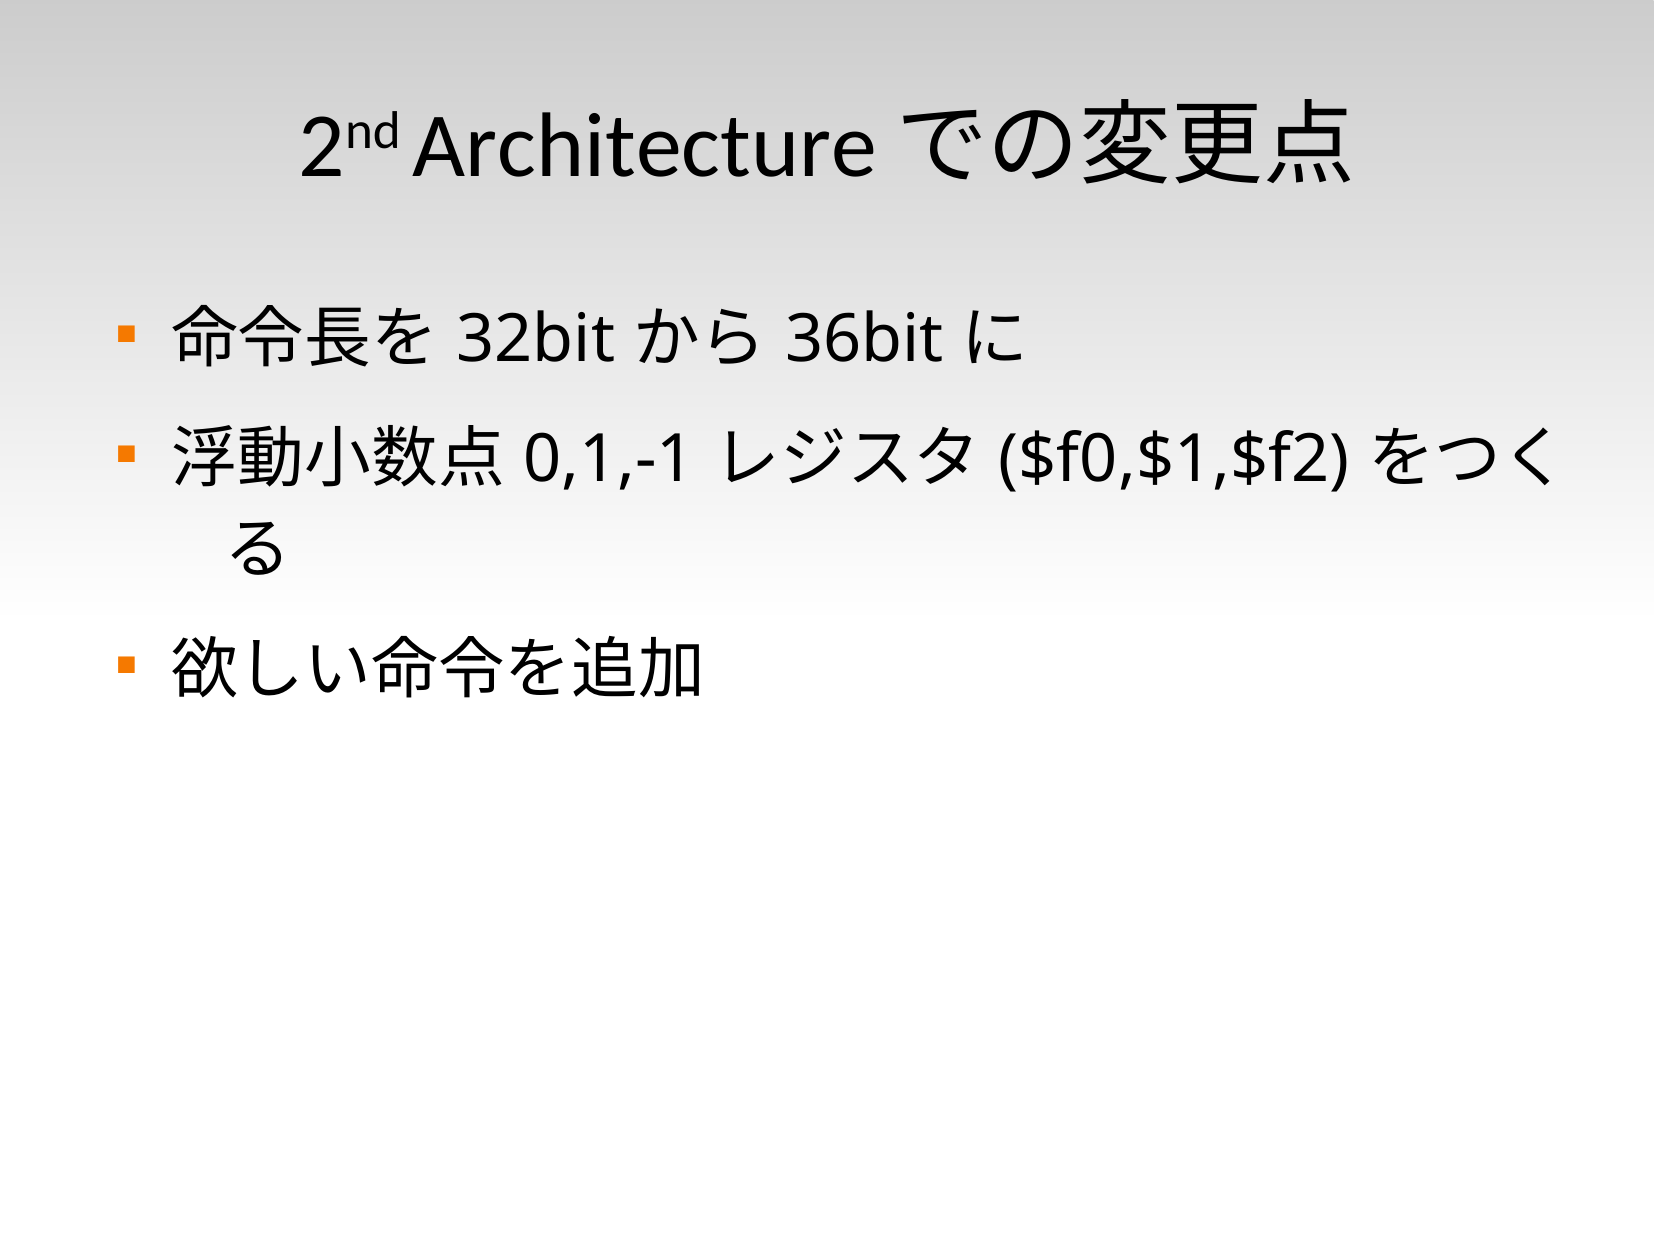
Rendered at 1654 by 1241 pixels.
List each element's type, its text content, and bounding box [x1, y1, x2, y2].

title 2nd Architectureでの変更点 [82, 49, 1571, 257]
list 命令長を32bitから36bitに 浮動小数点0,1,-1レジスタ($f0,$1,$f2)をつくる 欲しい命令を追加 [82, 290, 1571, 1109]
